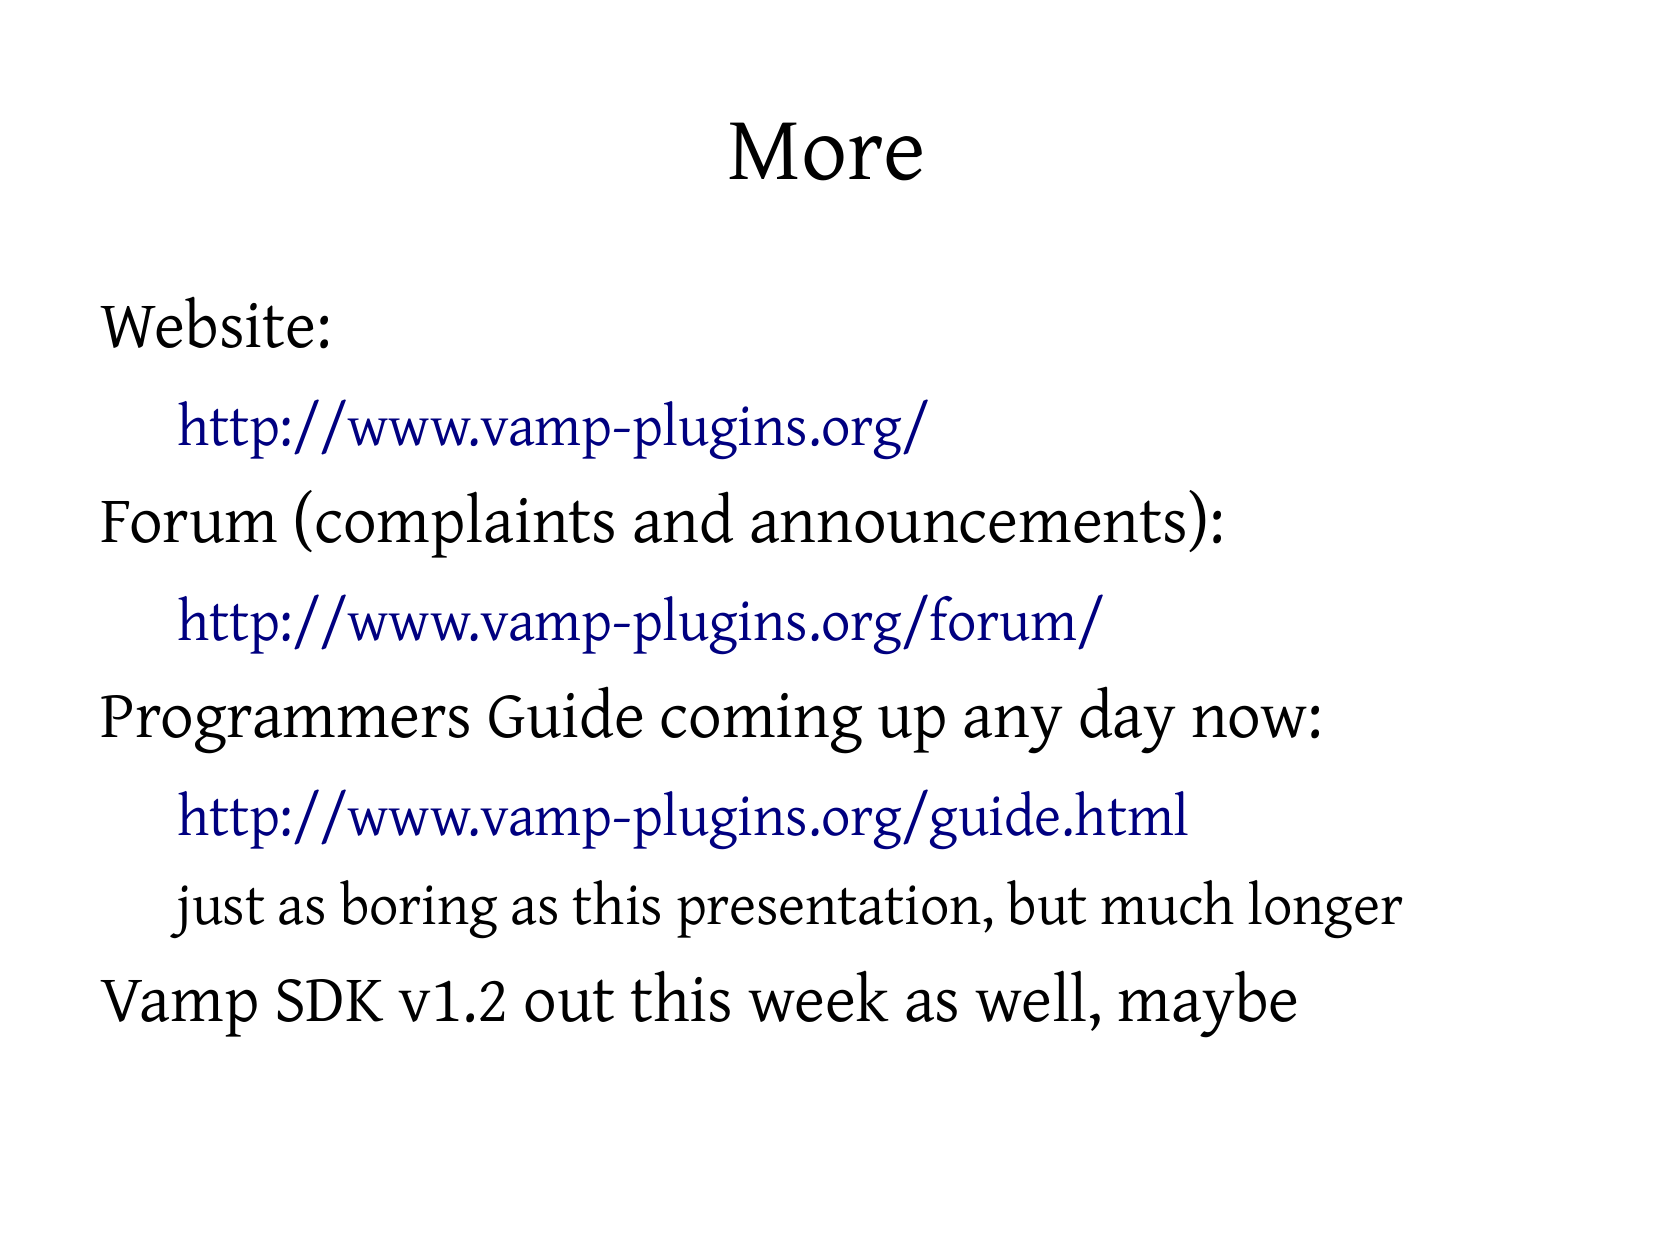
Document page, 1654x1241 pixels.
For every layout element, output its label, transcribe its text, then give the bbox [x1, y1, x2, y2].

title More [82, 56, 1571, 250]
list Website: http://www.vamp-plugins.org/ Forum (complaints and announcements): http://www.vamp-plugins.org/forum/ Programmers Guide coming up any day now: http://www.vamp-plugins.org/guide.html just as boring as this presentation, but much longer Vamp SDK v1.2 out this week as well, maybe [82, 290, 1571, 1094]
